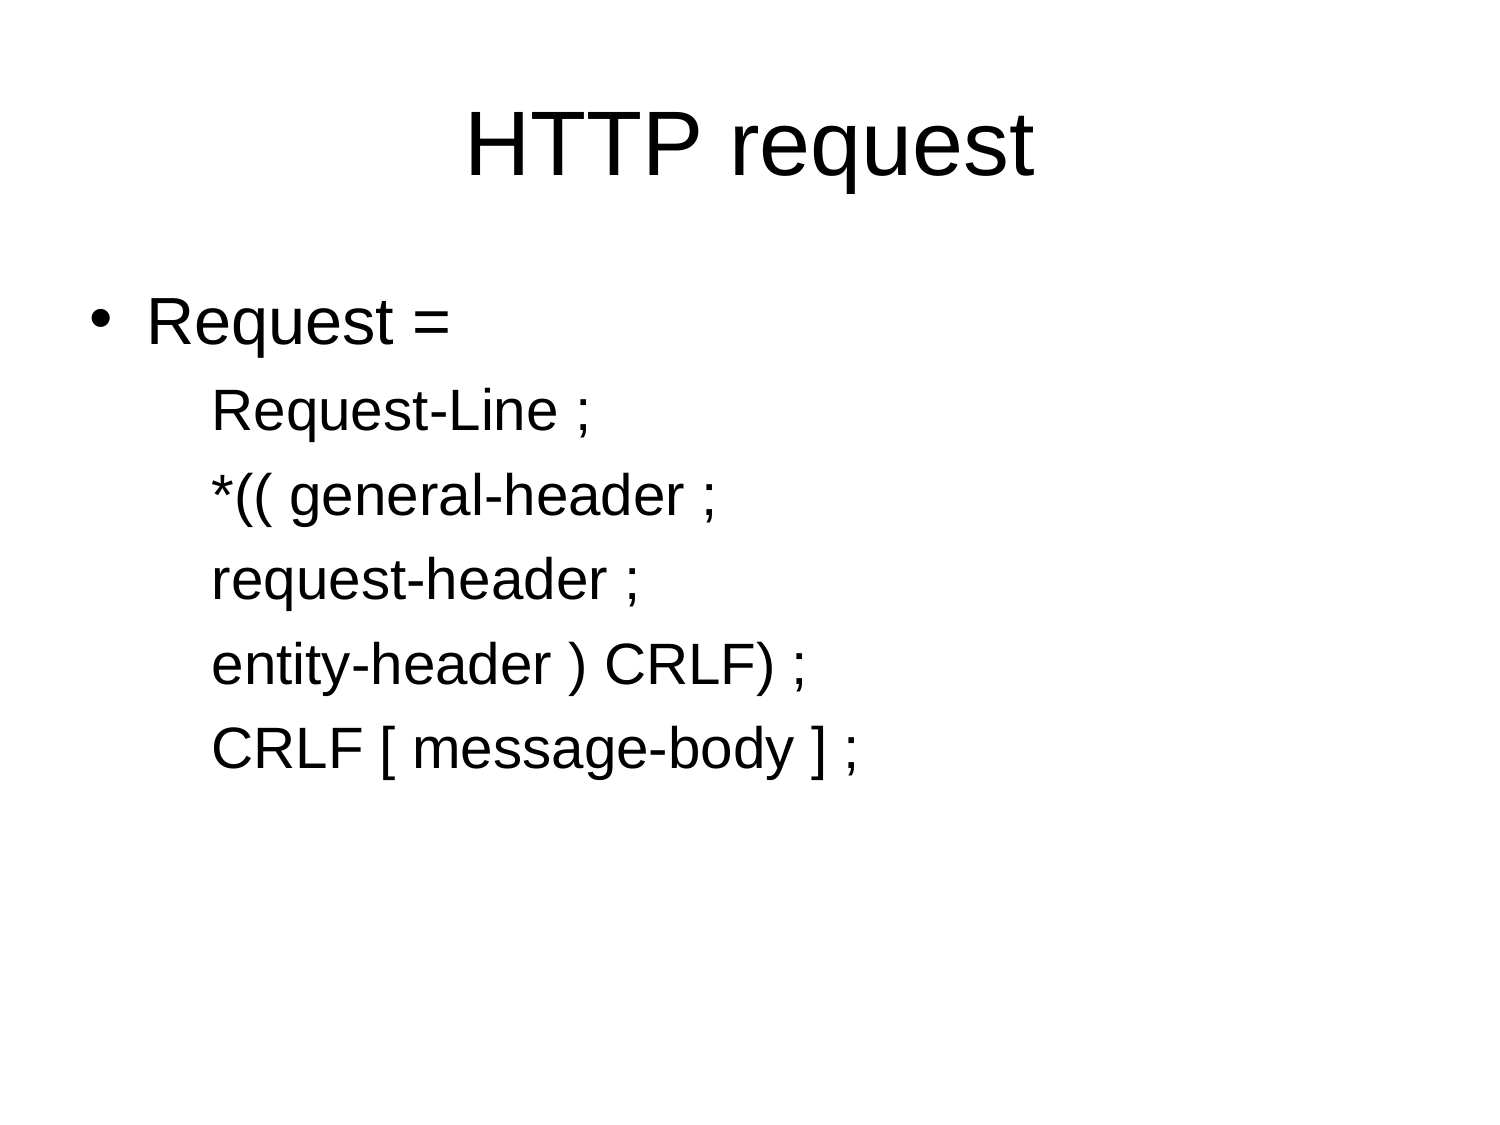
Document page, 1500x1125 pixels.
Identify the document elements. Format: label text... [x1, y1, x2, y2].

list Request = Request-Line ; *(( general-header ; request-header ; entity-header ) CRLF) ; CRLF [ message-body ] ; [75, 270, 1426, 1013]
title HTTP request [75, 45, 1426, 233]
